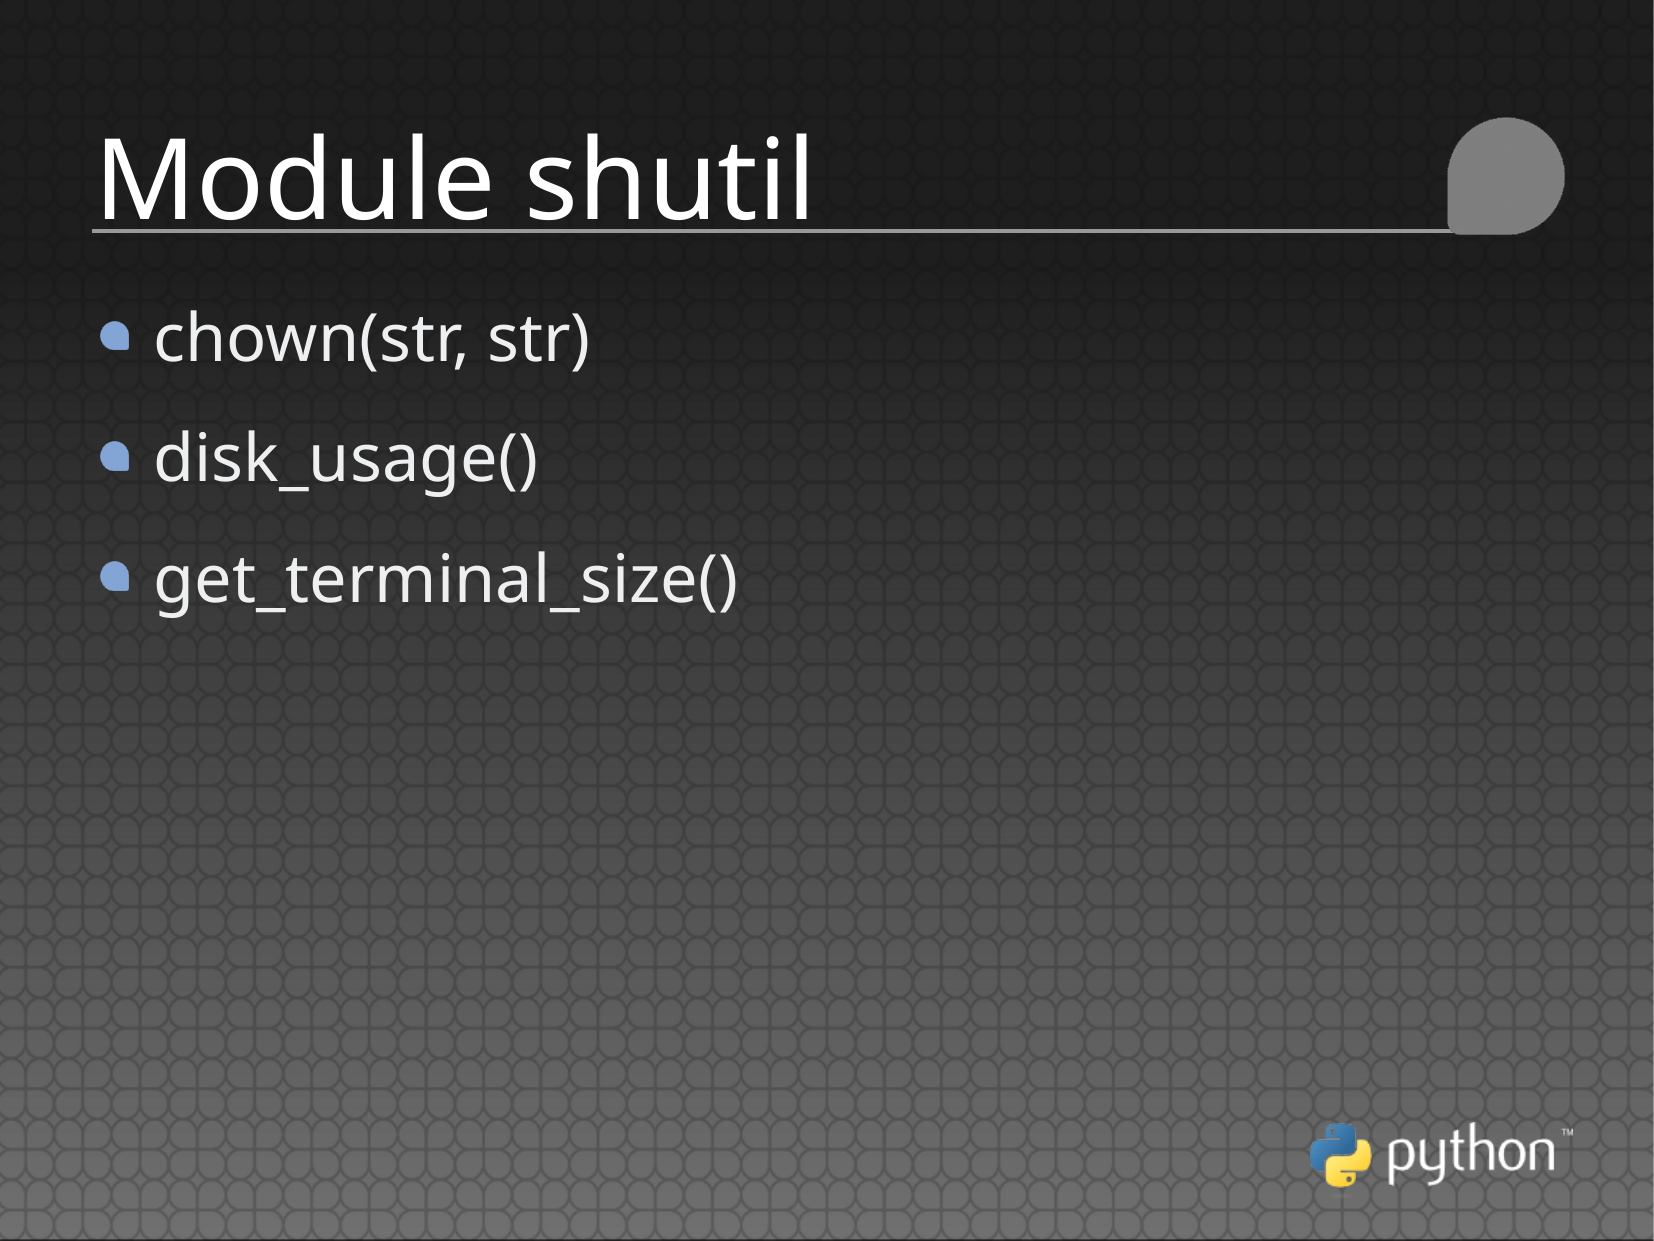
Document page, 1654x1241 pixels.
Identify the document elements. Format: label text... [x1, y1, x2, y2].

title Module shutil [94, 100, 1426, 251]
list chown(str, str) disk_usage() get_terminal_size() [82, 290, 1571, 1094]
picture [0, 0, 1654, 1241]
